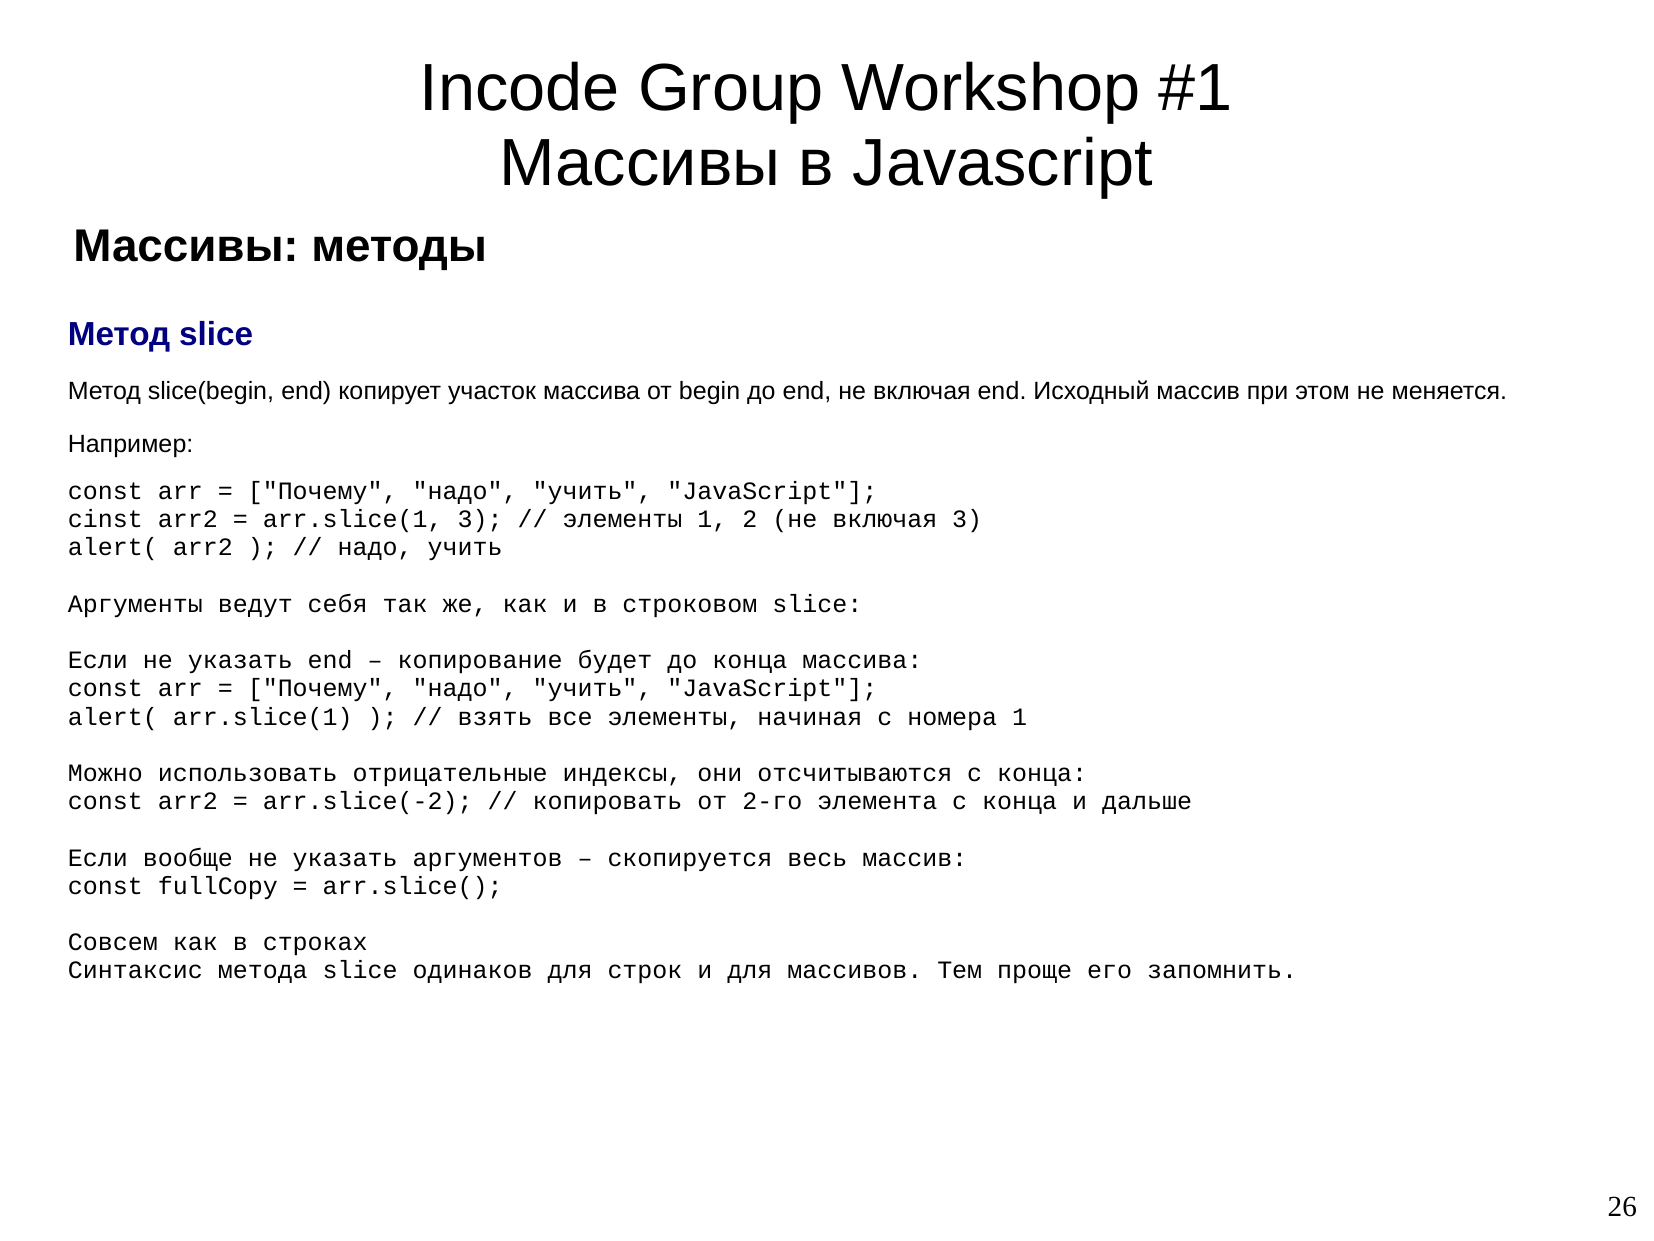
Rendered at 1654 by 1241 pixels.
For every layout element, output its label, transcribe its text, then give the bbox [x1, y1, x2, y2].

text_box Метод slice Метод slice(begin, end) копирует участок массива от begin до end, не включая end. Исходный массив при этом не меняется. Например: const arr = ["Почему", "надо", "учить", "JavaScript"]; cinst arr2 = arr.slice(1, 3); // элементы 1, 2 (не включая 3) alert( arr2 ); // надо, учить Аргументы ведут себя так же, как и в строковом slice: Если не указать end – копирование будет до конца массива: const arr = ["Почему", "надо", "учить", "JavaScript"]; alert( arr.slice(1) ); // взять все элементы, начиная с номера 1 Можно использовать отрицательные индексы, они отсчитываются с конца: const arr2 = arr.slice(-2); // копировать от 2-го элемента с конца и дальше Если вообще не указать аргументов – скопируется весь массив: const fullCopy = arr.slice(); Совсем как в строках Синтаксис метода slice одинаков для строк и для массивов. Тем проще его запомнить. [53, 307, 1607, 1018]
text_box Массивы: методы [58, 212, 1571, 307]
title Incode Group Workshop #1 Массивы в Javascript [82, 49, 1571, 201]
